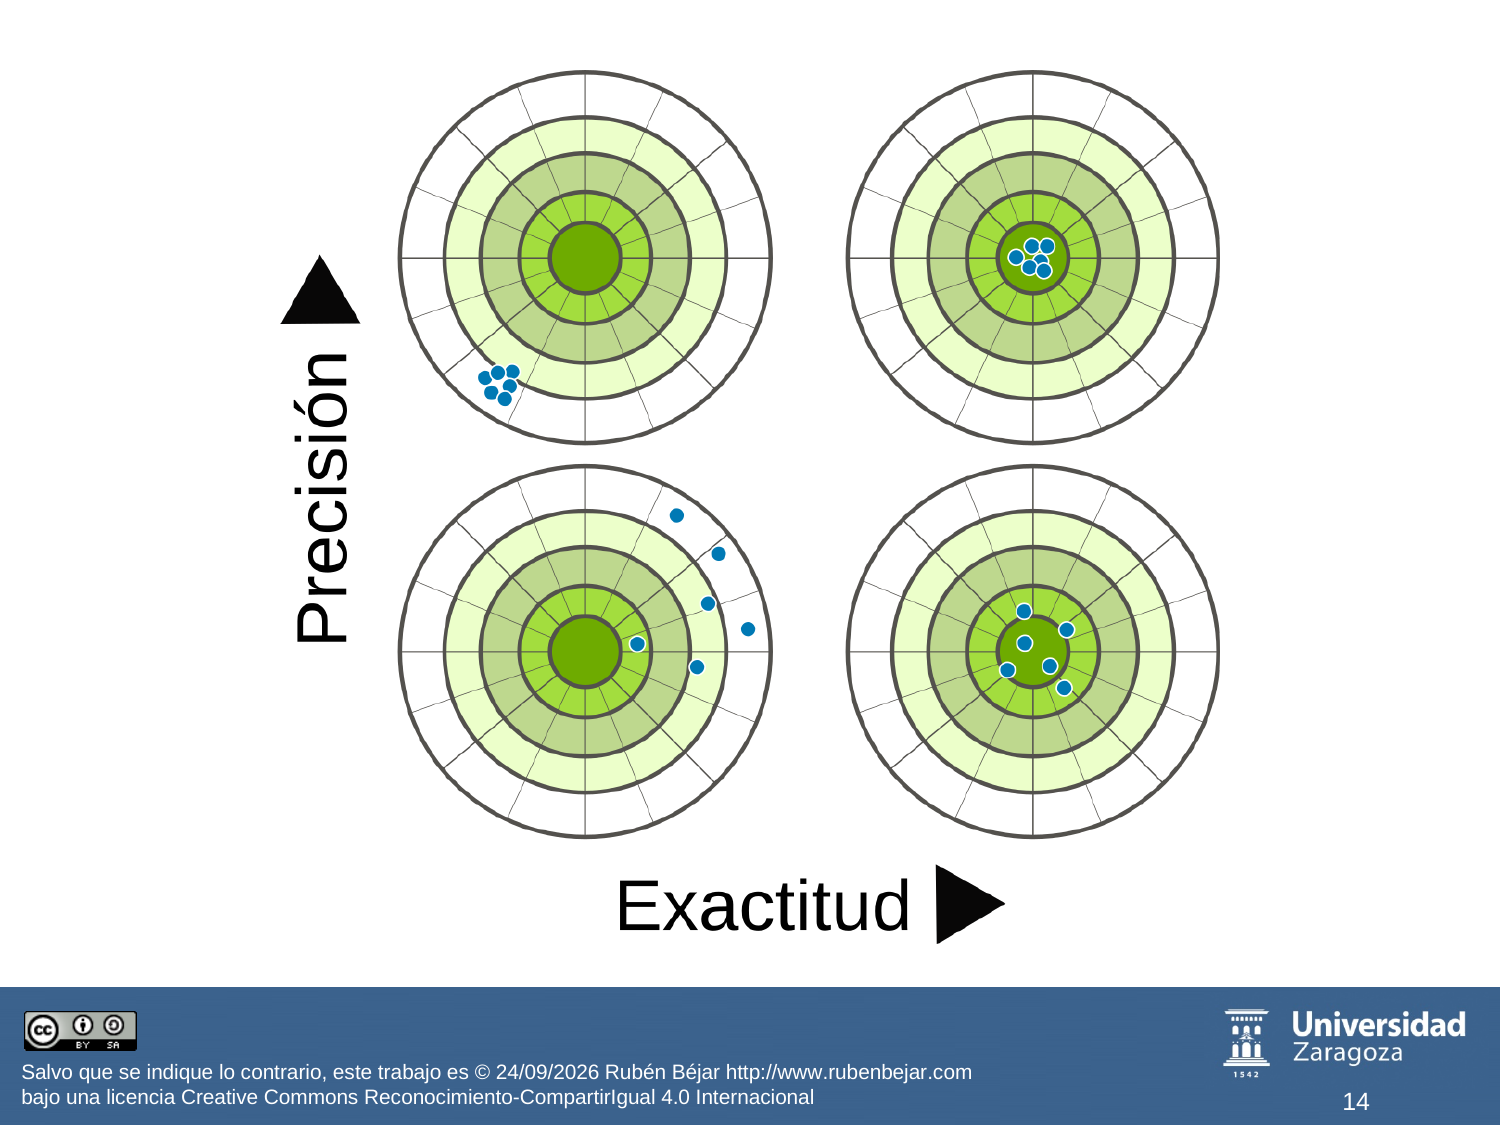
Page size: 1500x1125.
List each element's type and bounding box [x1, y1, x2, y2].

picture [0, 987, 1500, 1125]
picture [280, 70, 1220, 944]
